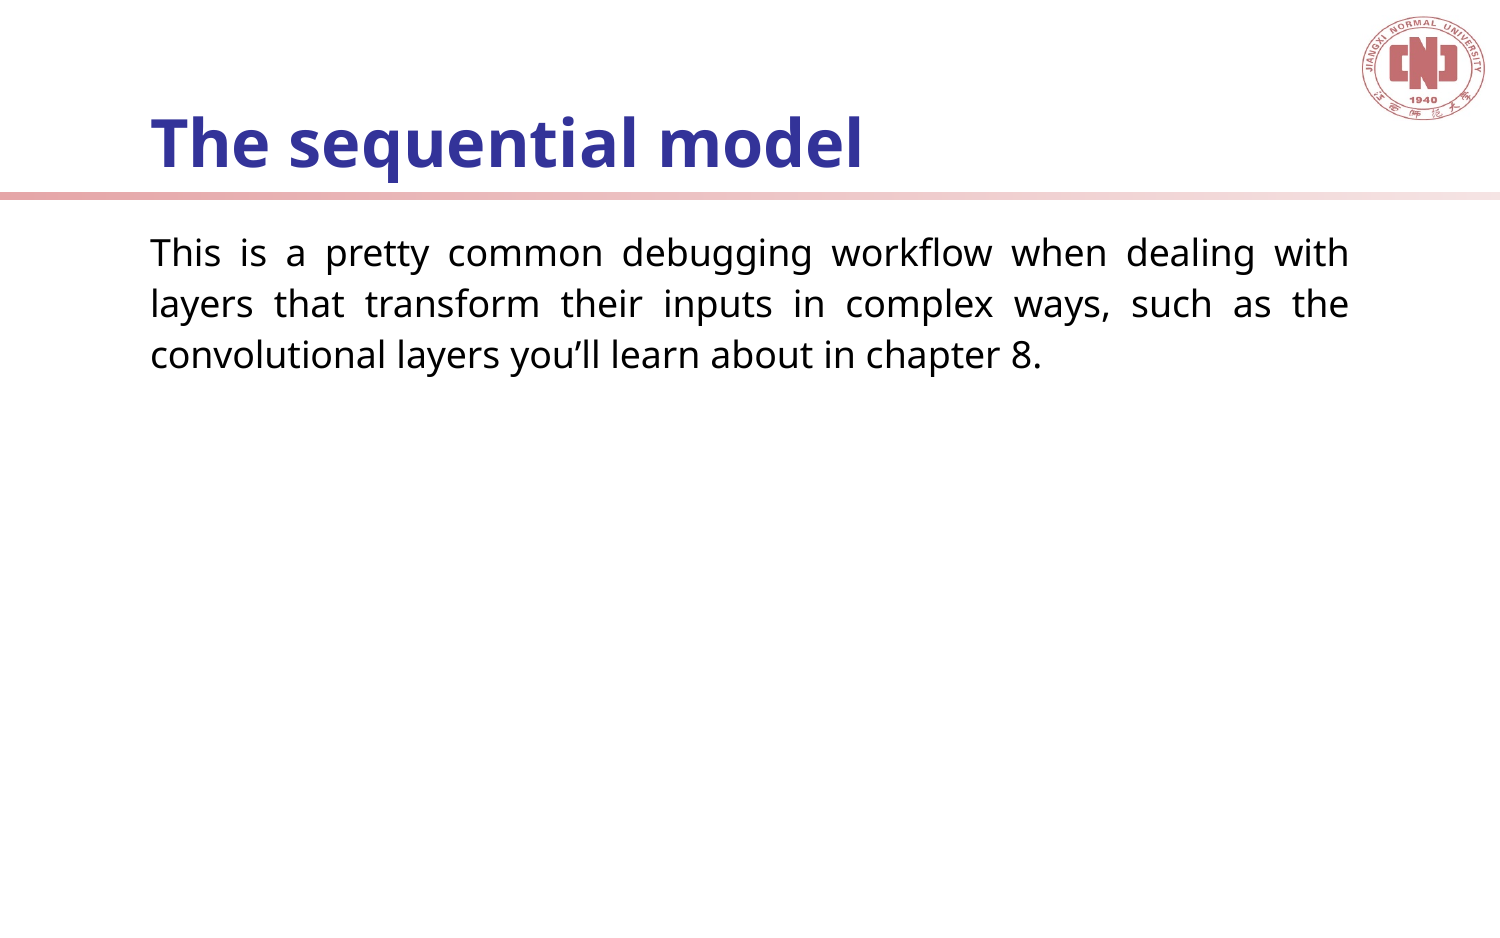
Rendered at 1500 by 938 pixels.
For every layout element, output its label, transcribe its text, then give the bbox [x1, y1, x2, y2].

title The sequential model [150, 109, 1351, 188]
list This is a pretty common debugging workflow when dealing with layers that transform their inputs in complex ways, such as the convolutional layers you’ll learn about in chapter 8. [150, 226, 1351, 853]
picture [1360, 15, 1486, 121]
